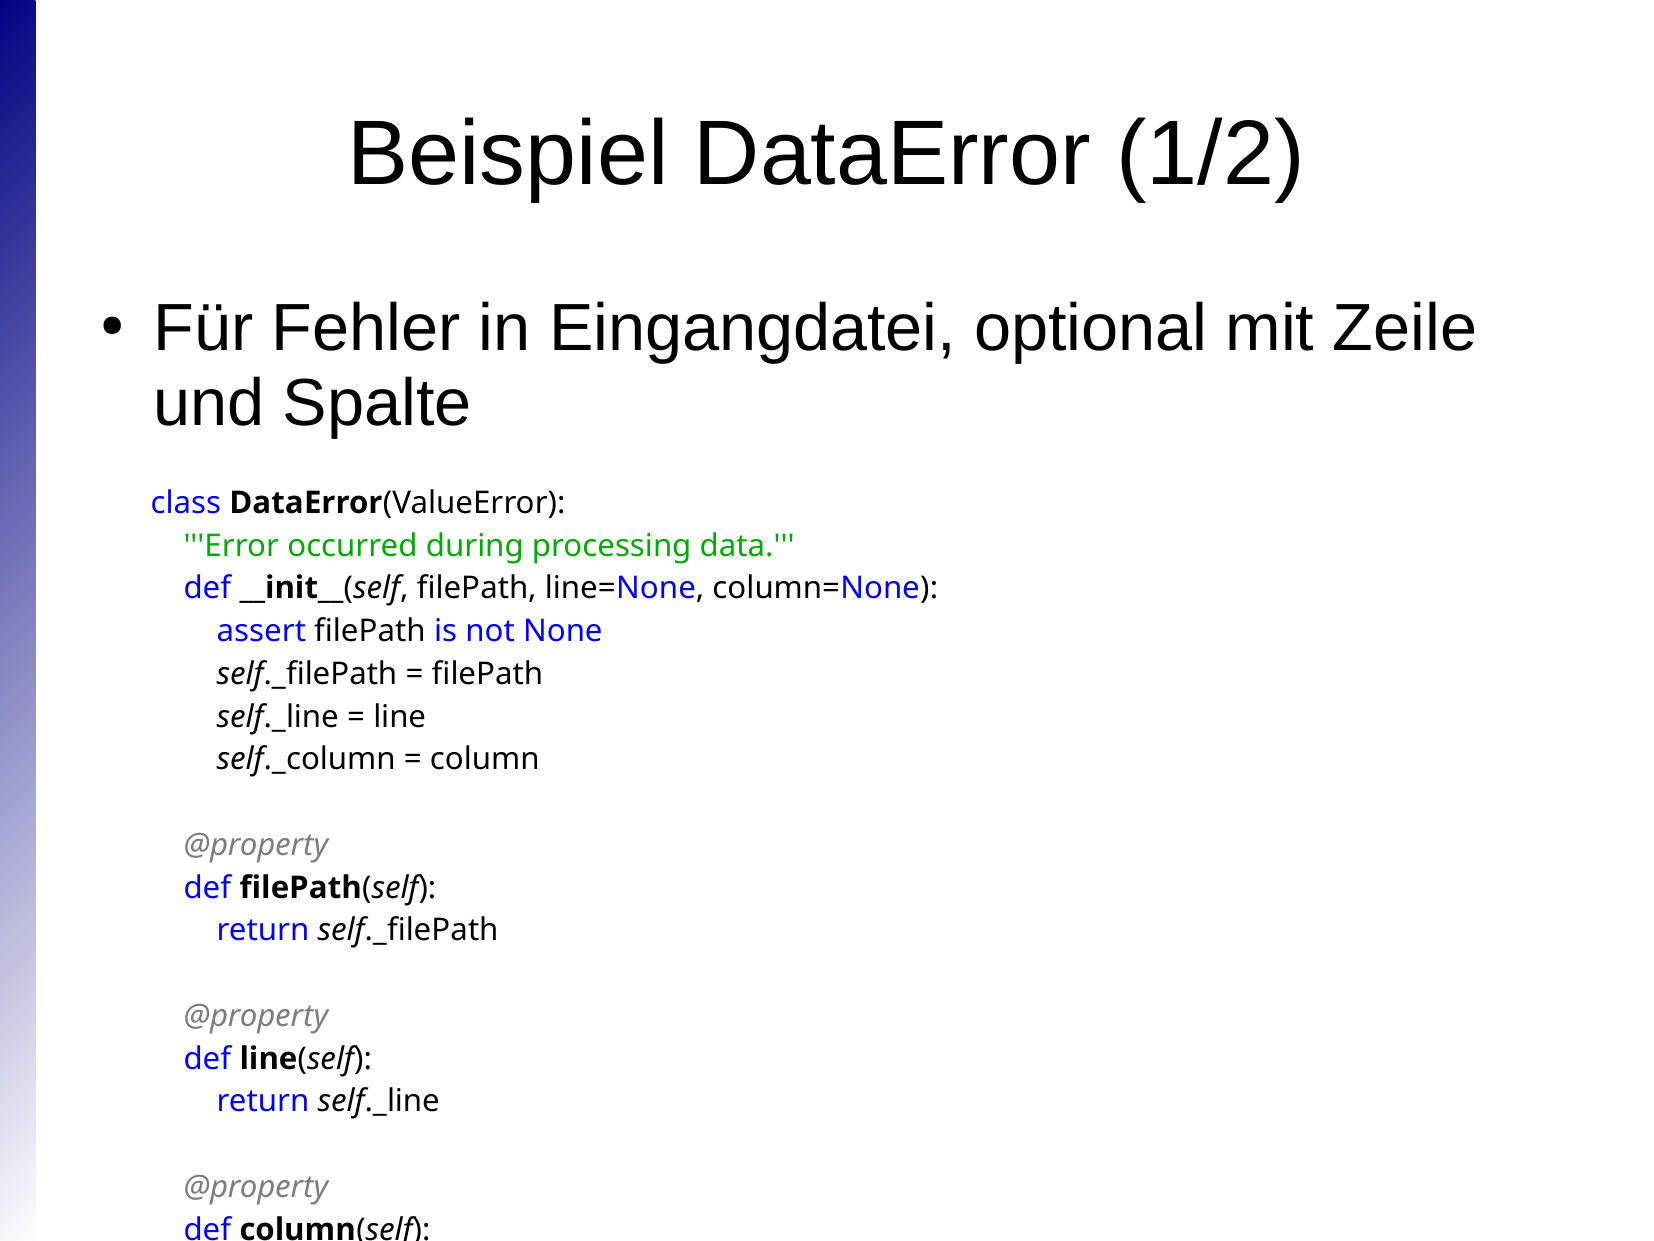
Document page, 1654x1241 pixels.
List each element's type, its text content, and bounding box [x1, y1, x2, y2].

title Beispiel DataError (1/2) [82, 49, 1571, 257]
text_box class DataError(ValueError): '''Error occurred during processing data.''' def __init__(self, filePath, line=None, column=None): assert filePath is not None self._filePath = filePath self._line = line self._column = column @property def filePath(self): return self._filePath @property def line(self): return self._line @property def column(self): return self._column [135, 472, 1506, 1186]
list Für Fehler in Eingangdatei, optional mit Zeile und Spalte [82, 290, 1571, 461]
